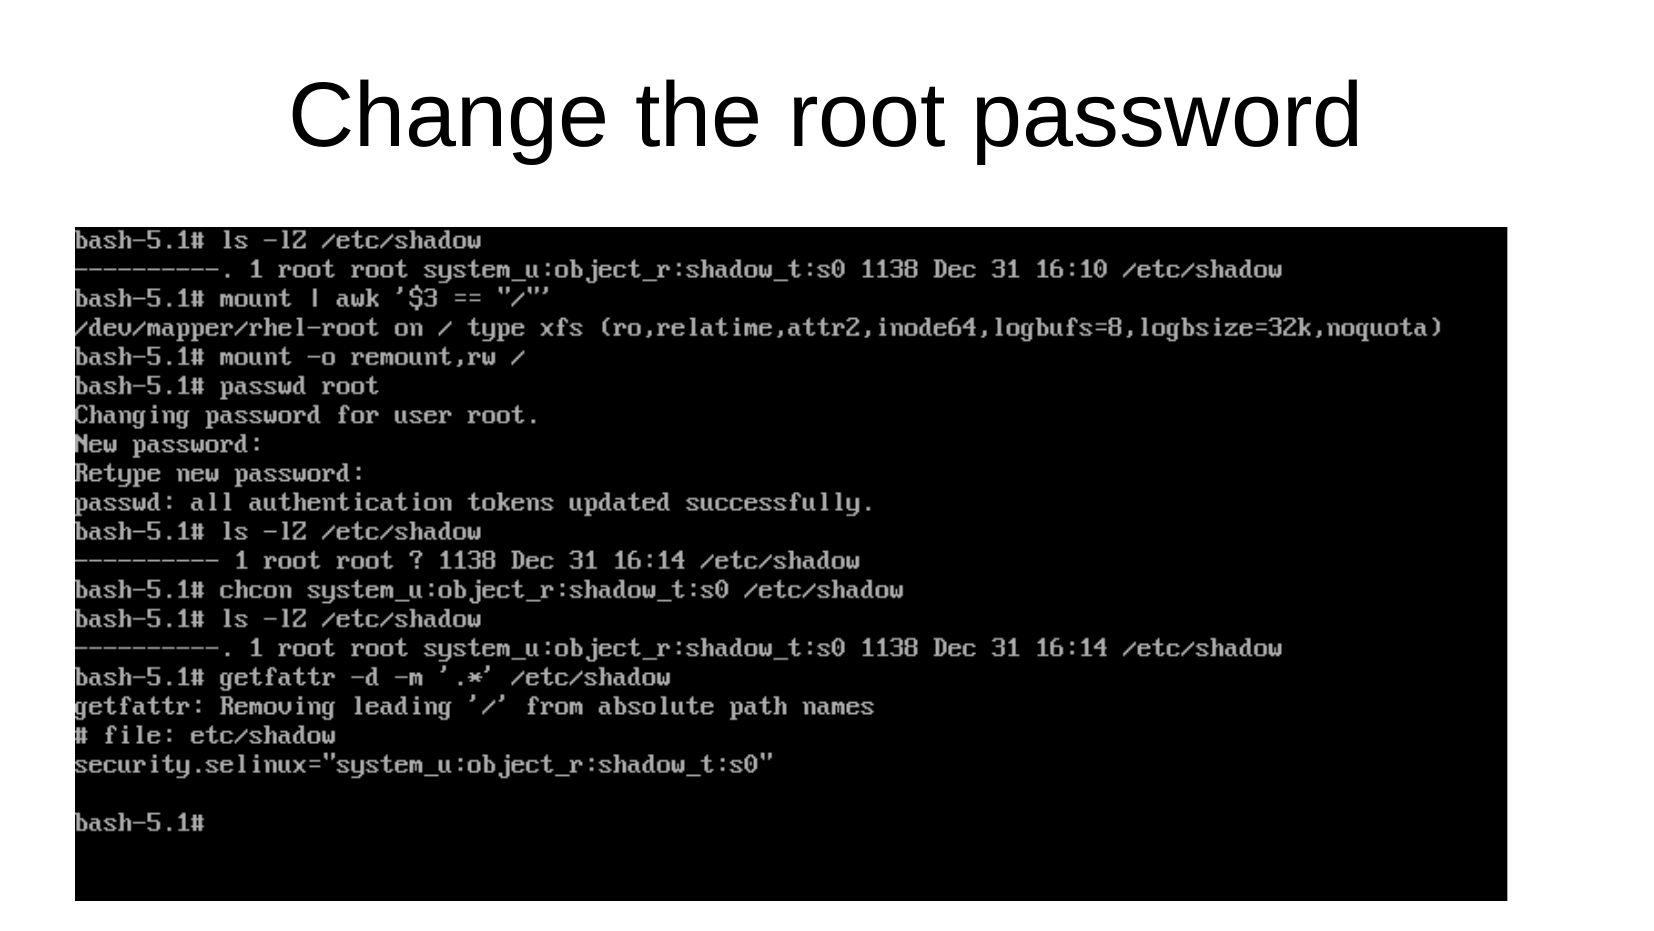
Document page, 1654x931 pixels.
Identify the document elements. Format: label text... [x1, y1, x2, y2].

title Change the root password [82, 37, 1571, 193]
picture [75, 227, 1508, 901]
